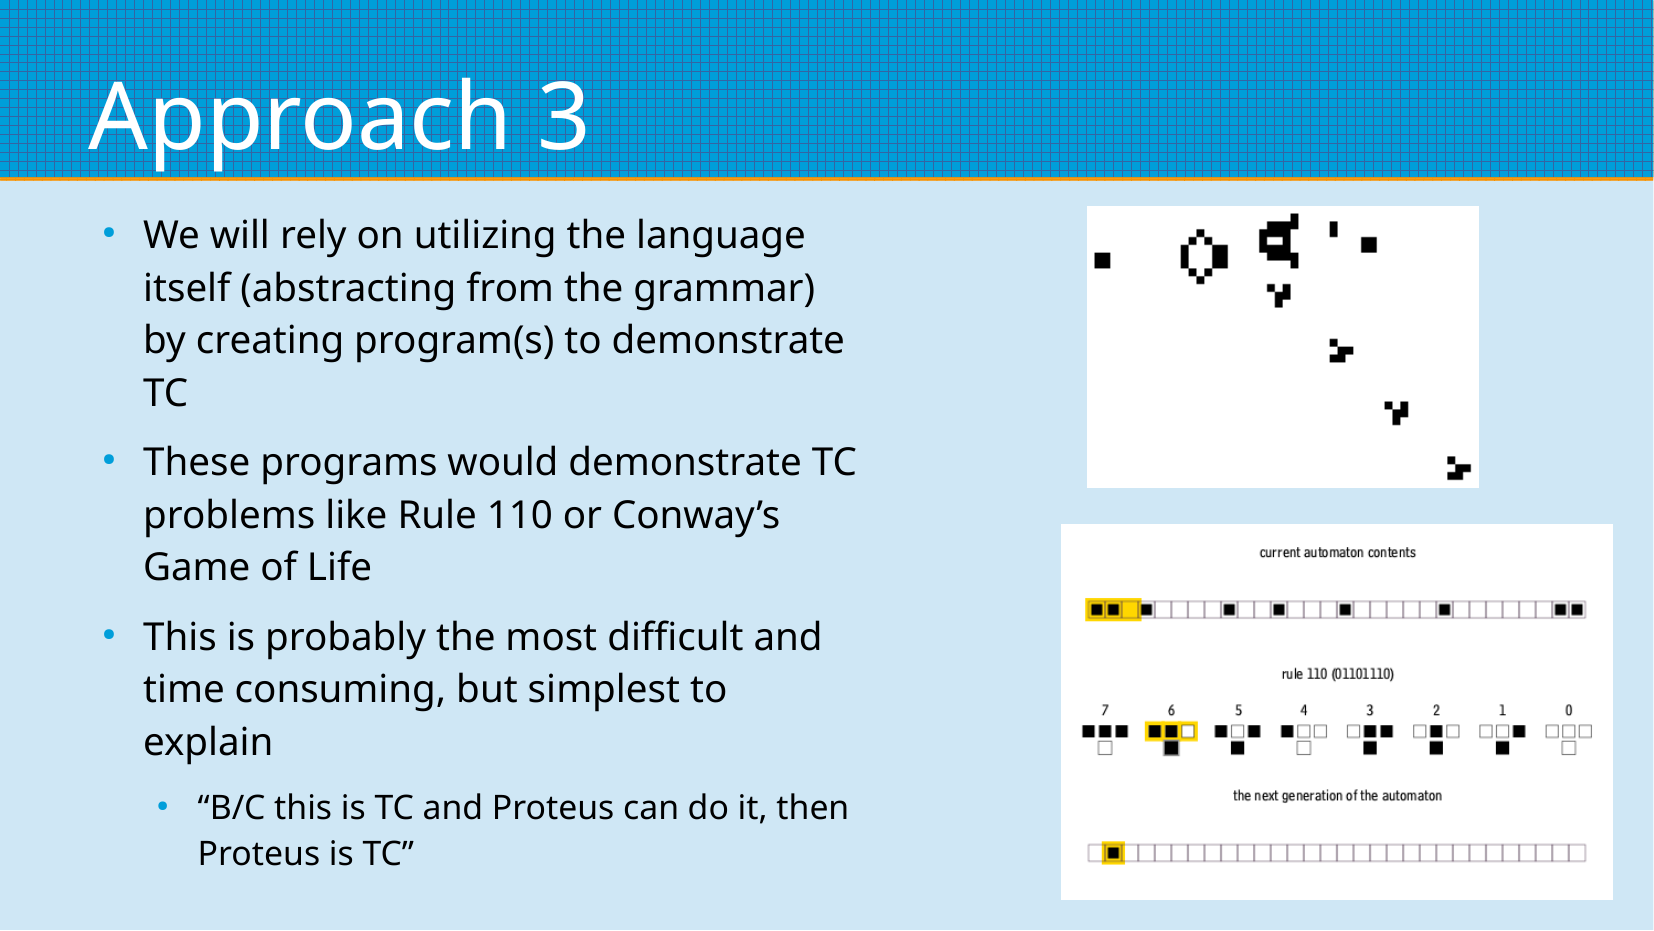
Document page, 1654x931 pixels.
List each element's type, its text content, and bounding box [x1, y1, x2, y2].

title Approach 3 [88, 14, 1565, 178]
picture [1087, 206, 1479, 488]
picture [1061, 524, 1613, 901]
list We will rely on utilizing the language itself (abstracting from the grammar) by creating program(s) to demonstrate TC These programs would demonstrate TC problems like Rule 110 or Conway’s Game of Life This is probably the most difficult and time consuming, but simplest to explain “B/C this is TC and Proteus can do it, then Proteus is TC” [88, 207, 863, 883]
